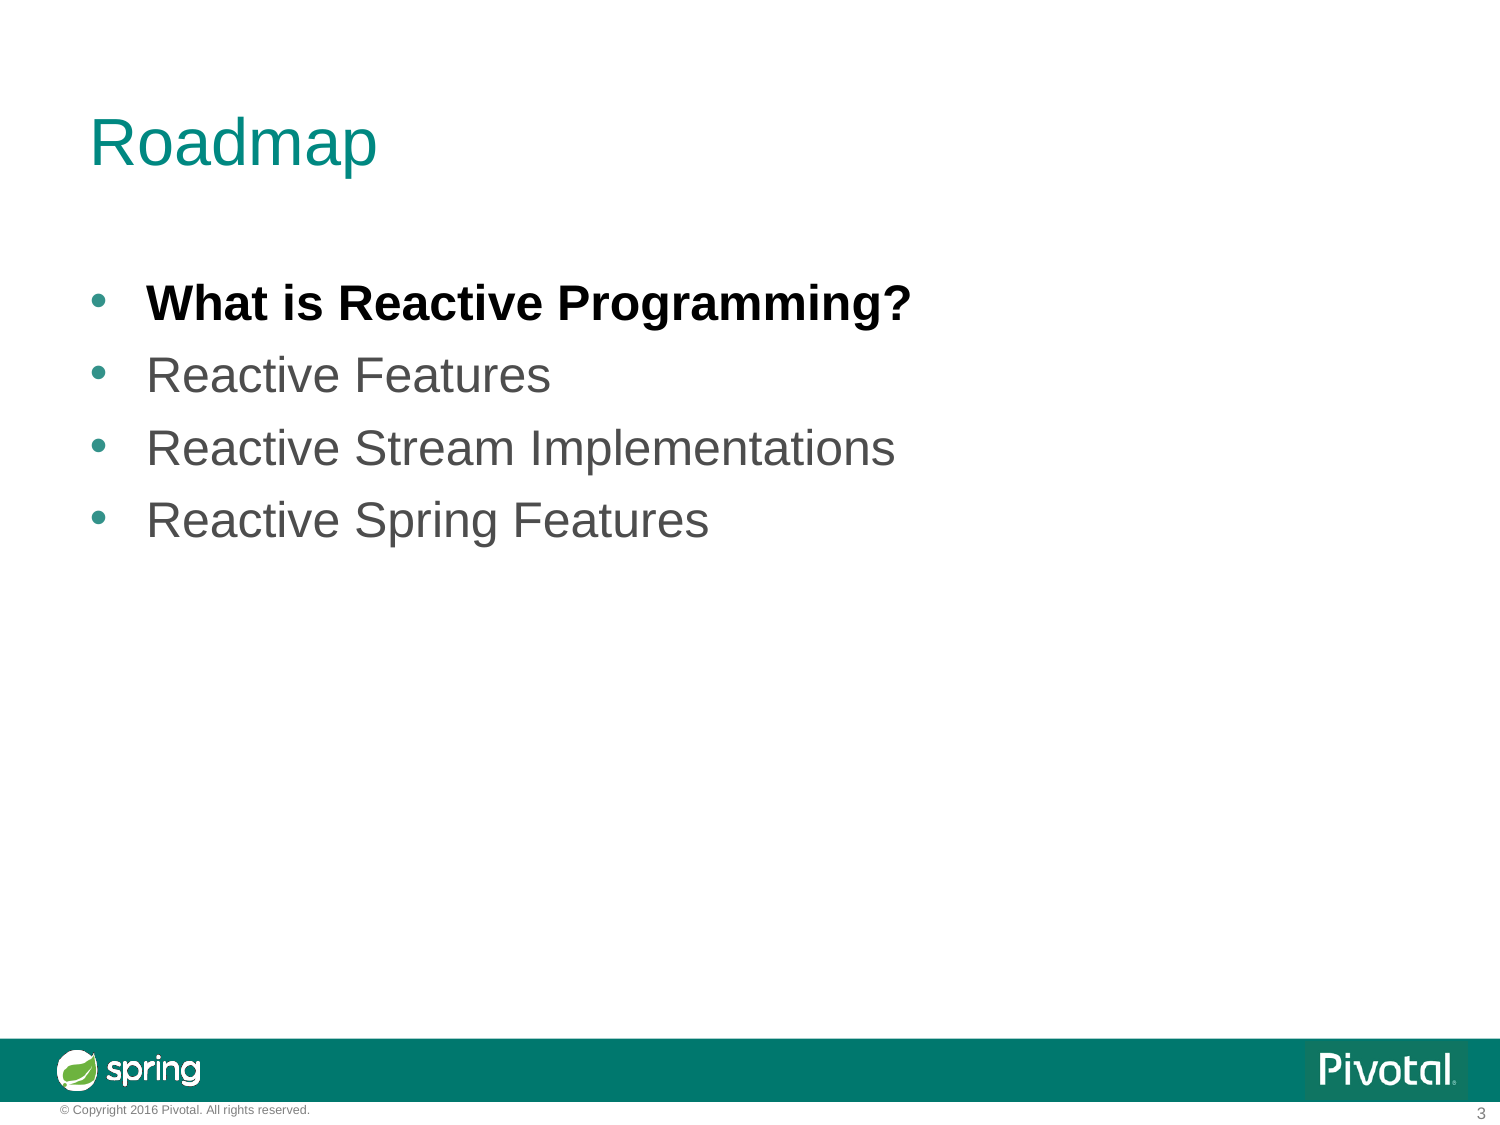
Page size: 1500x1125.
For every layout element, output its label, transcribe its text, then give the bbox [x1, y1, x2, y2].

picture [32, 1039, 210, 1101]
list What is Reactive Programming? Reactive Features Reactive Stream Implementations Reactive Spring Features [75, 262, 1426, 1005]
title Roadmap [75, 45, 1426, 233]
picture [1305, 1041, 1468, 1100]
